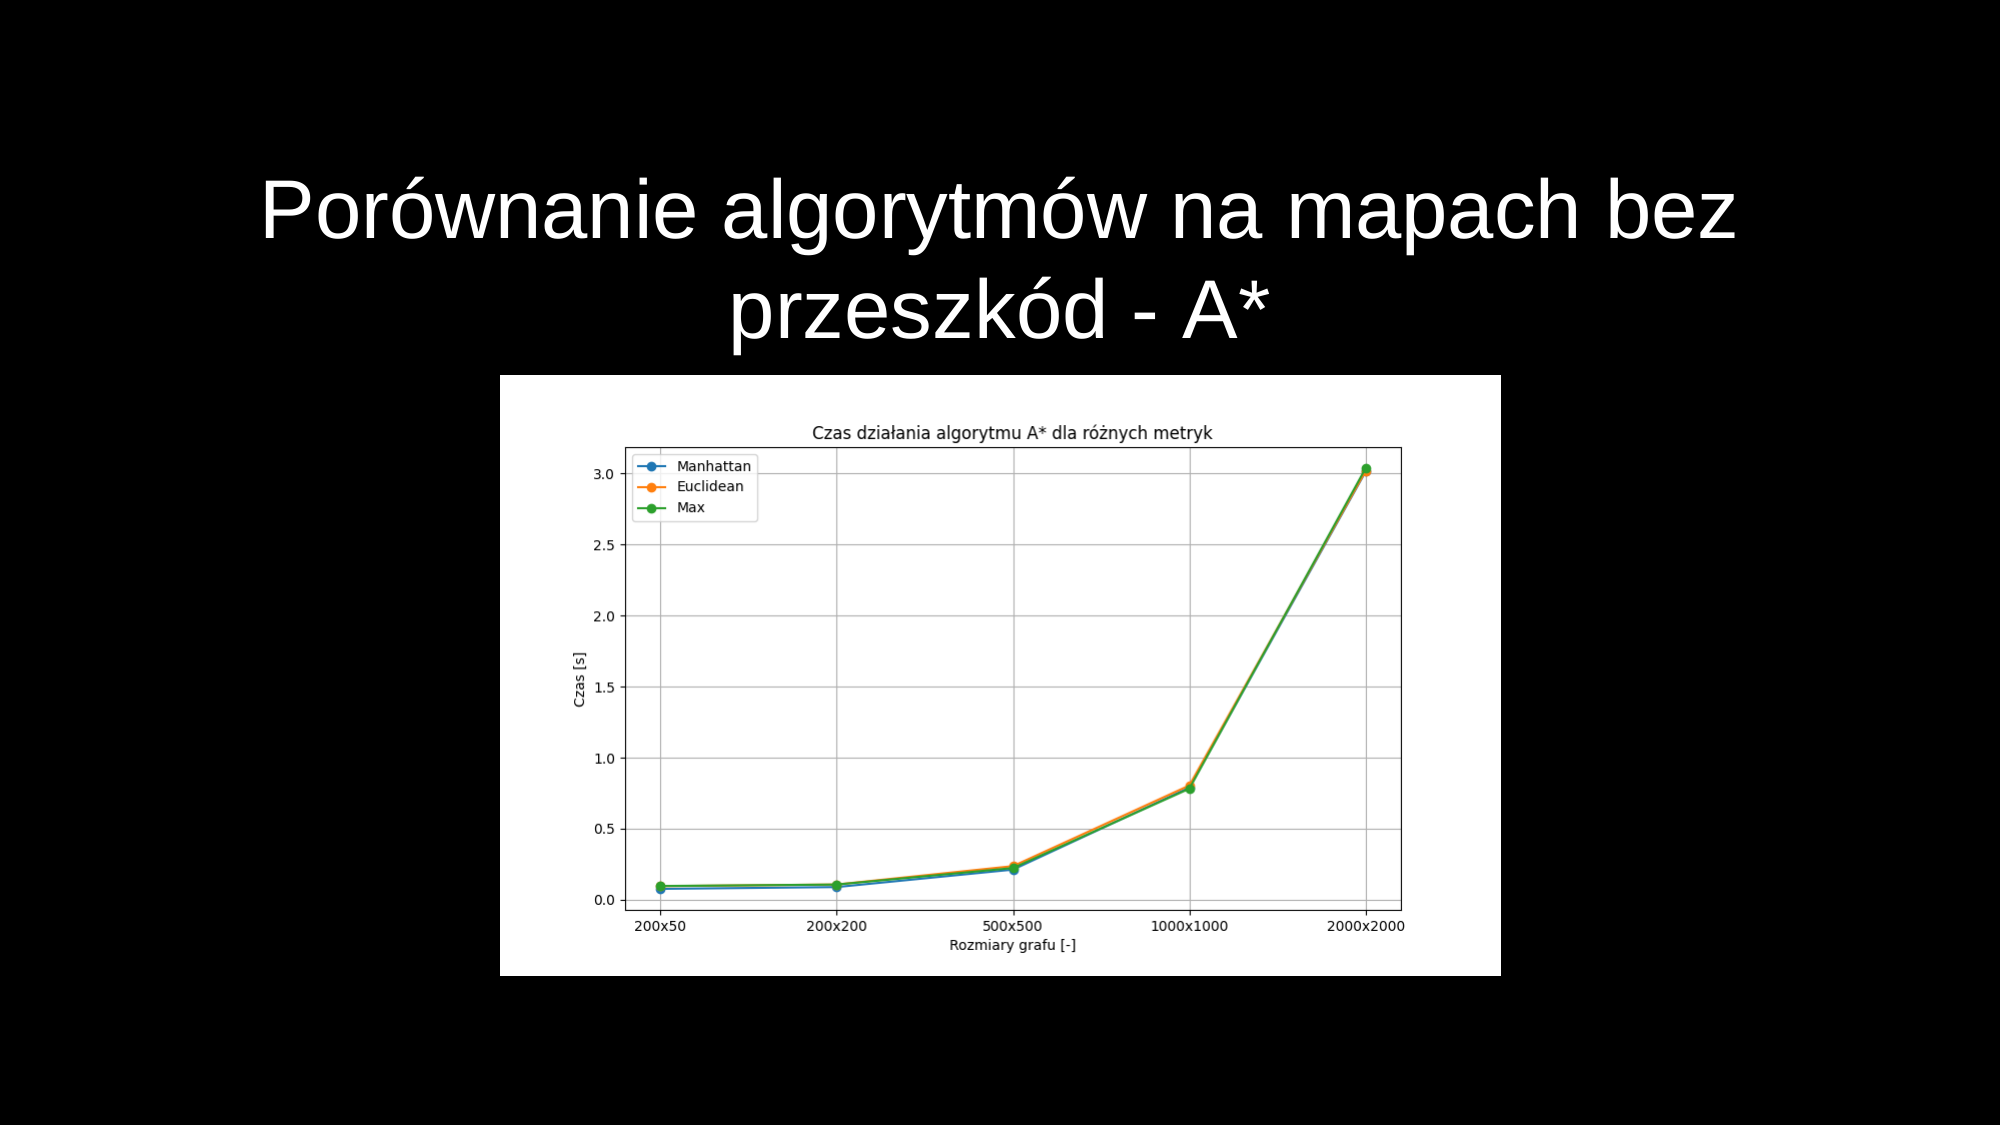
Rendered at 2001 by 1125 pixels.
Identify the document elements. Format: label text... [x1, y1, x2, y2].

title Porównanie algorytmów na mapach bez przeszkód - A* [187, 143, 1813, 367]
picture [500, 375, 1501, 976]
